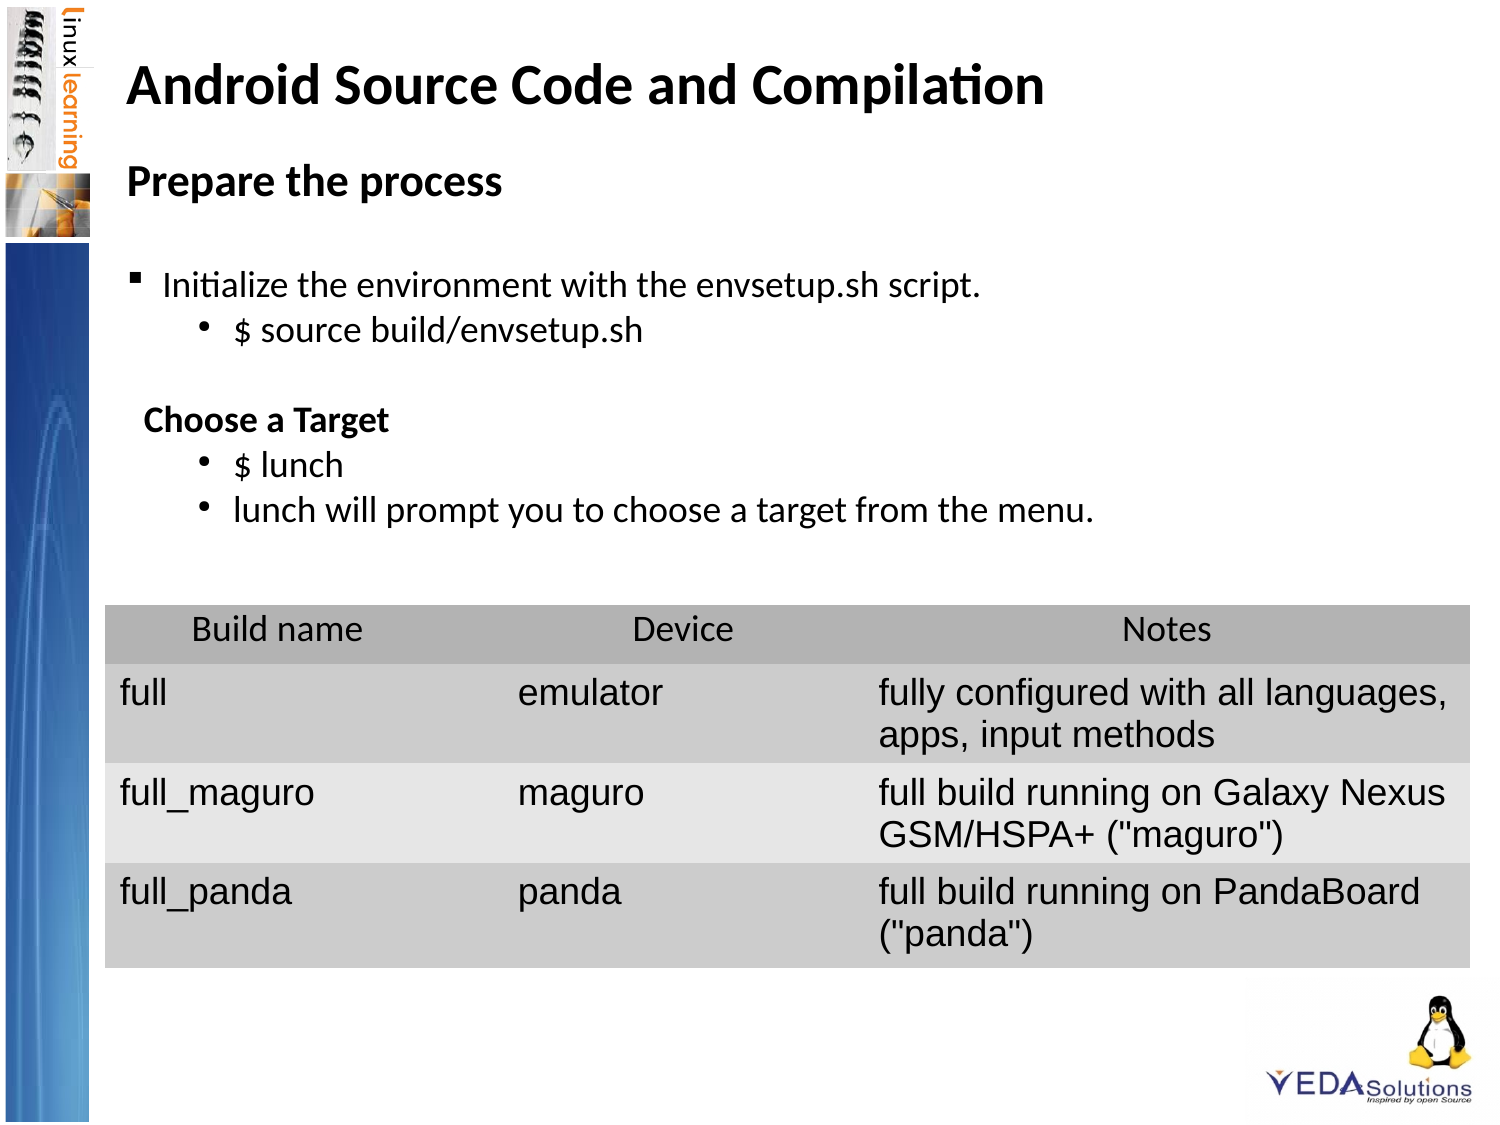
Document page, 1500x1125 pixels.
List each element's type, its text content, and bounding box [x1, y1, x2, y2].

table_header Notes [864, 605, 1470, 664]
table_cell emulator [503, 664, 864, 763]
table_cell maguro [503, 763, 864, 863]
table_header Build name [105, 605, 503, 664]
table_header Device [503, 605, 864, 664]
picture [5, 243, 89, 1122]
table_cell panda [503, 863, 864, 968]
table_cell full_maguro [105, 763, 503, 863]
table_cell full_panda [105, 863, 503, 968]
table_cell full [105, 664, 503, 763]
table_cell fully configured with all languages, apps, input methods [864, 664, 1470, 763]
text_box Prepare the process Initialize the environment with the envsetup.sh script. $ source build/envsetup.sh Choose a Target $ lunch lunch will prompt you to choose a target from the menu. [112, 143, 1444, 605]
picture [1245, 977, 1500, 1125]
text_box Android Source Code and Compilation [112, 39, 1425, 143]
picture [5, 0, 97, 237]
table_cell full build running on Galaxy Nexus GSM/HSPA+ ("maguro") [864, 763, 1470, 863]
table_cell full build running on PandaBoard ("panda") [864, 863, 1470, 968]
